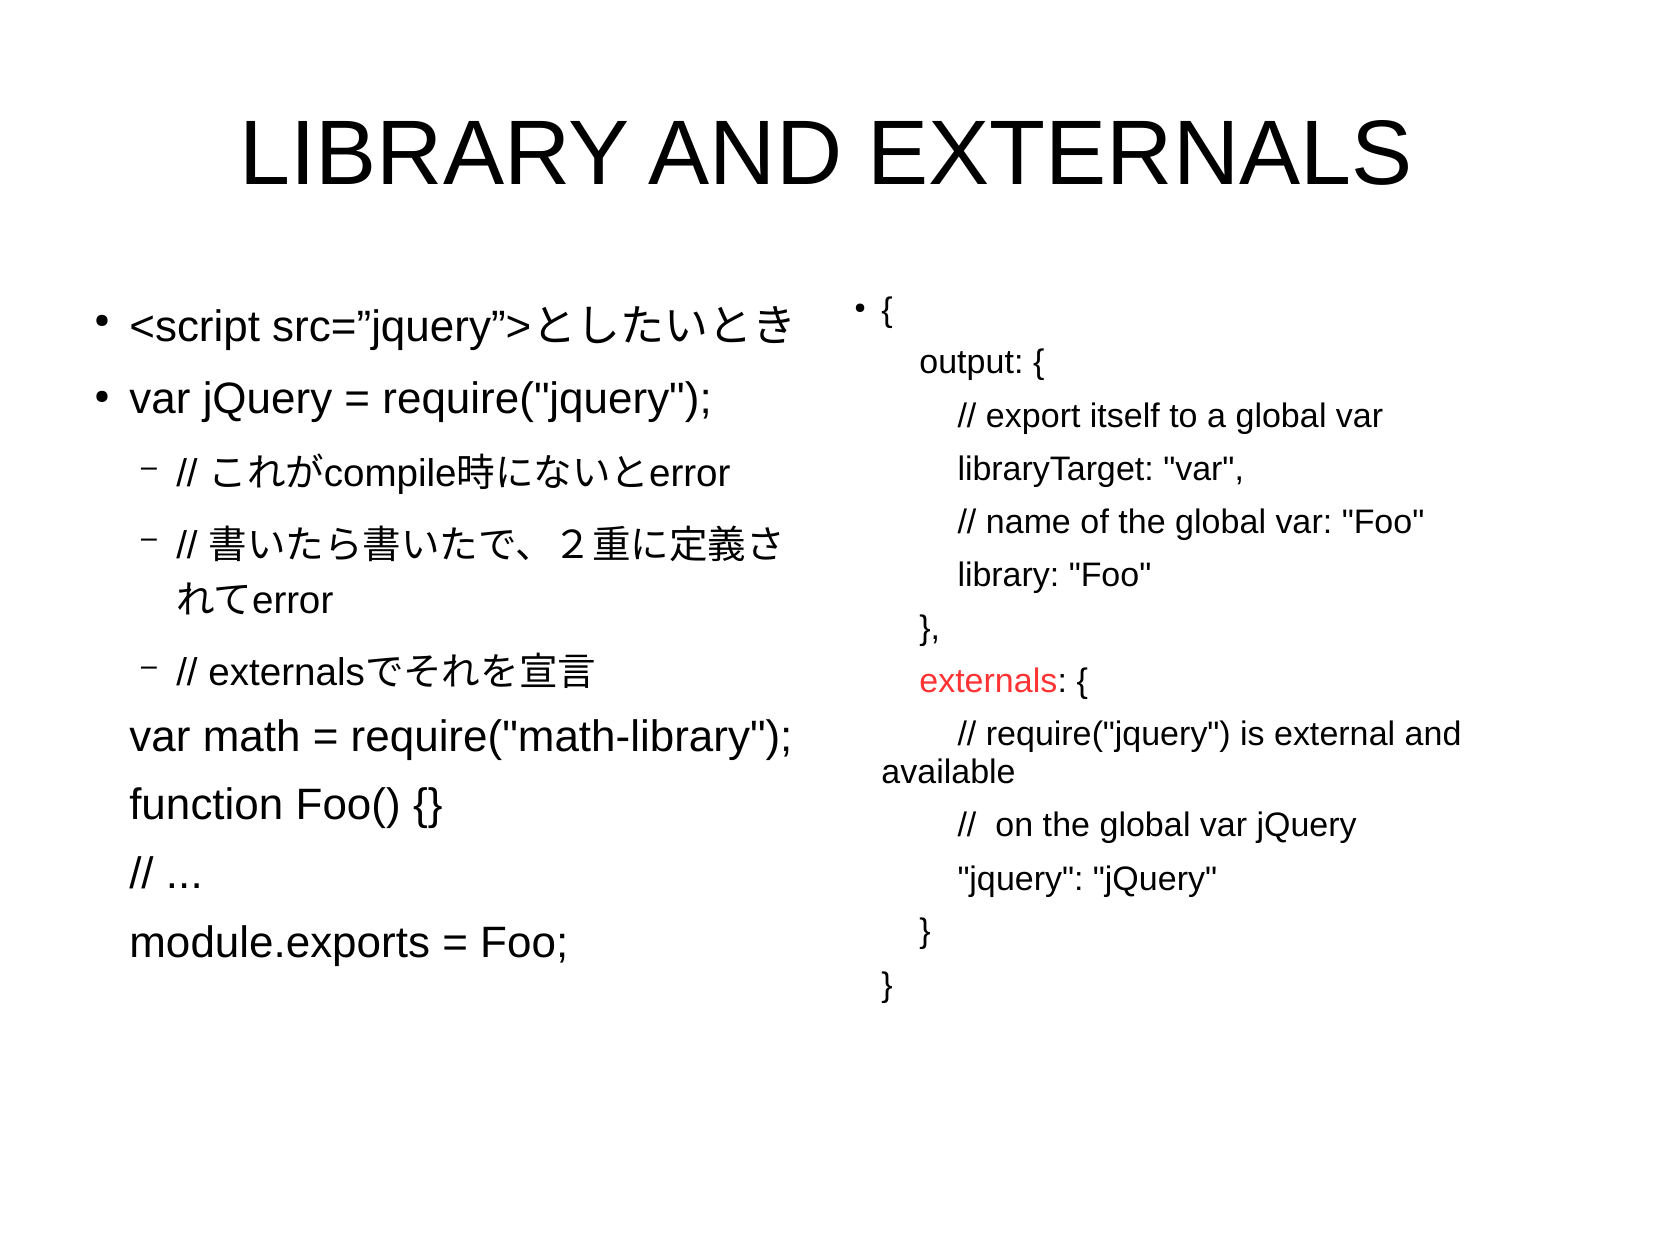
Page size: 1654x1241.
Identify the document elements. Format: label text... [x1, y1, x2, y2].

title LIBRARY AND EXTERNALS [82, 49, 1571, 257]
list { output: { // export itself to a global var libraryTarget: "var", // name of the global var: "Foo" library: "Foo" }, externals: { // require("jquery") is external and available // on the global var jQuery "jquery": "jQuery" } } [845, 290, 1572, 1010]
list <script src=”jquery”>としたいとき var jQuery = require("jquery"); // これがcompile時にないとerror // 書いたら書いたで、２重に定義されてerror // externalsでそれを宣言 var math = require("math-library"); function Foo() {} // ... module.exports = Foo; [82, 290, 809, 1010]
